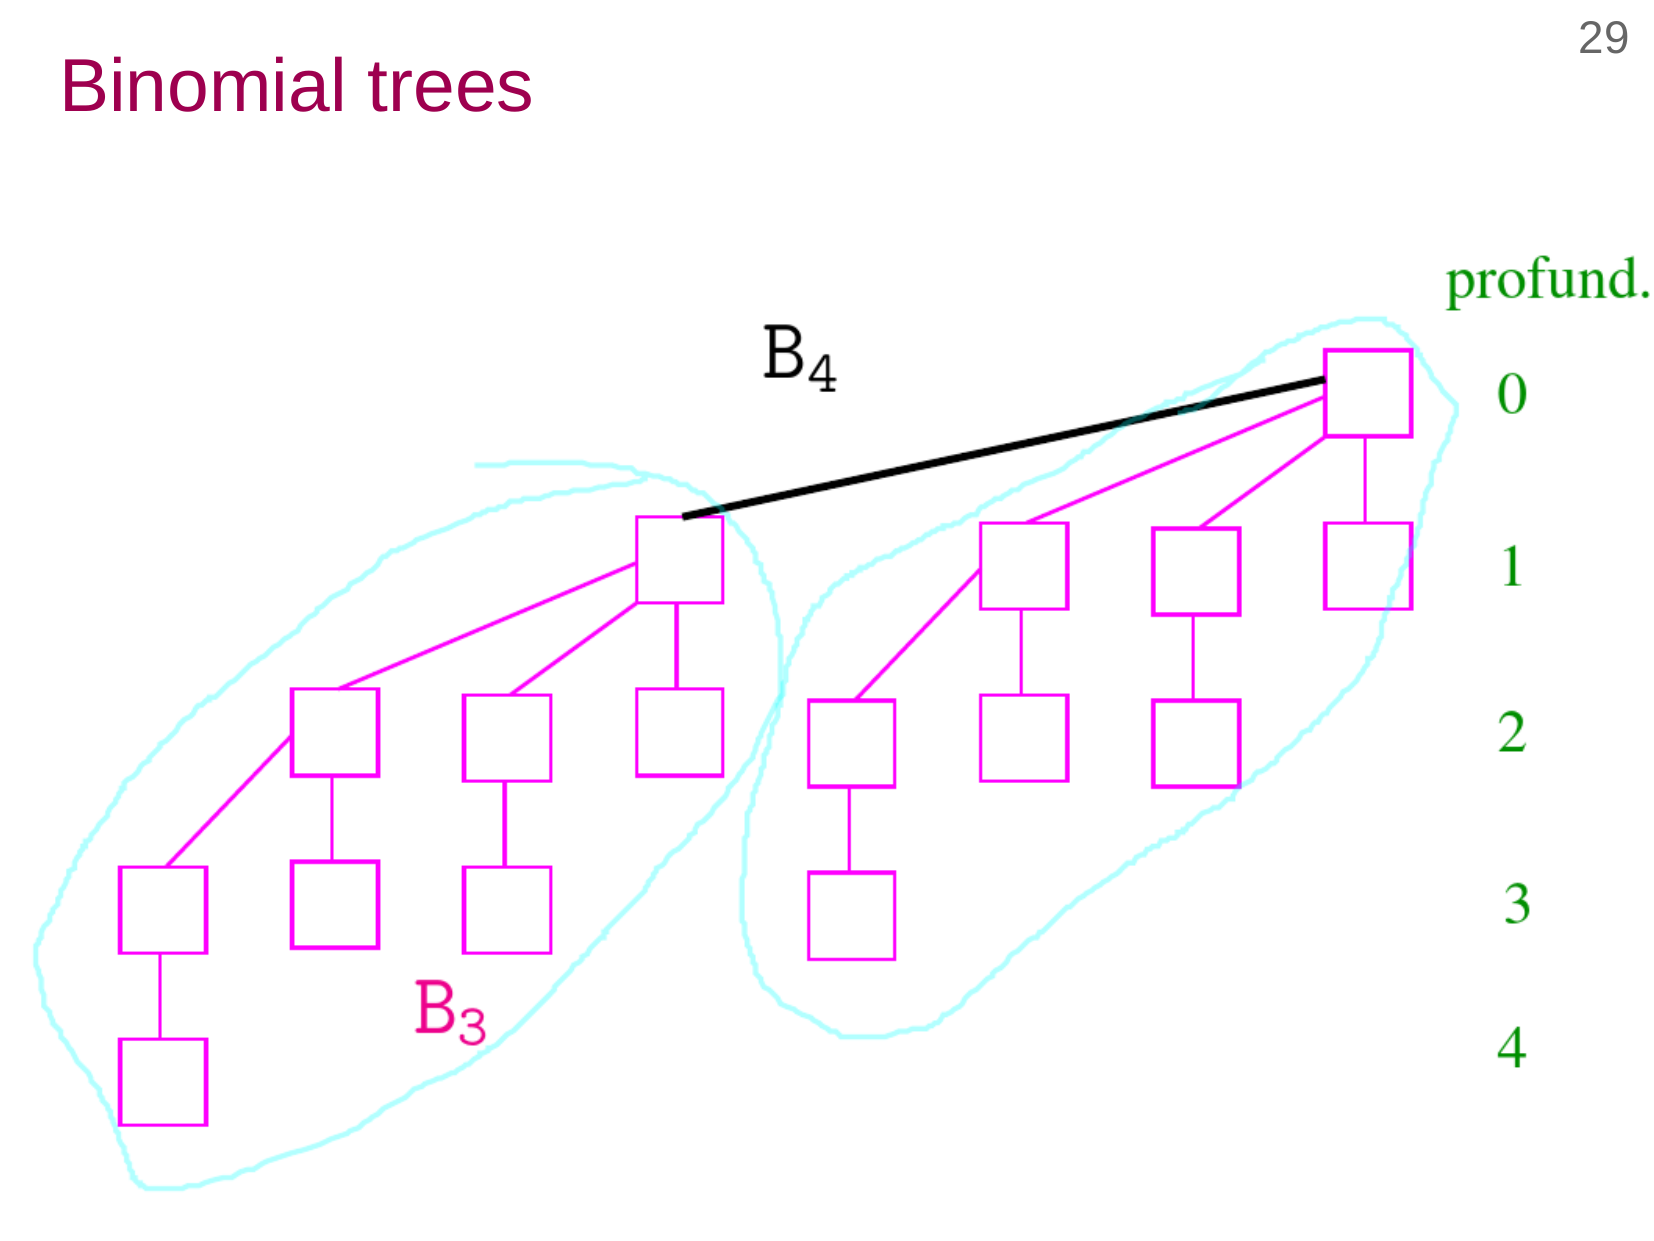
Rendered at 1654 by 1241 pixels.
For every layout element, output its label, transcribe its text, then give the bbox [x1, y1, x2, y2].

picture [29, 245, 1653, 1199]
title Binomial trees [59, 29, 1595, 148]
